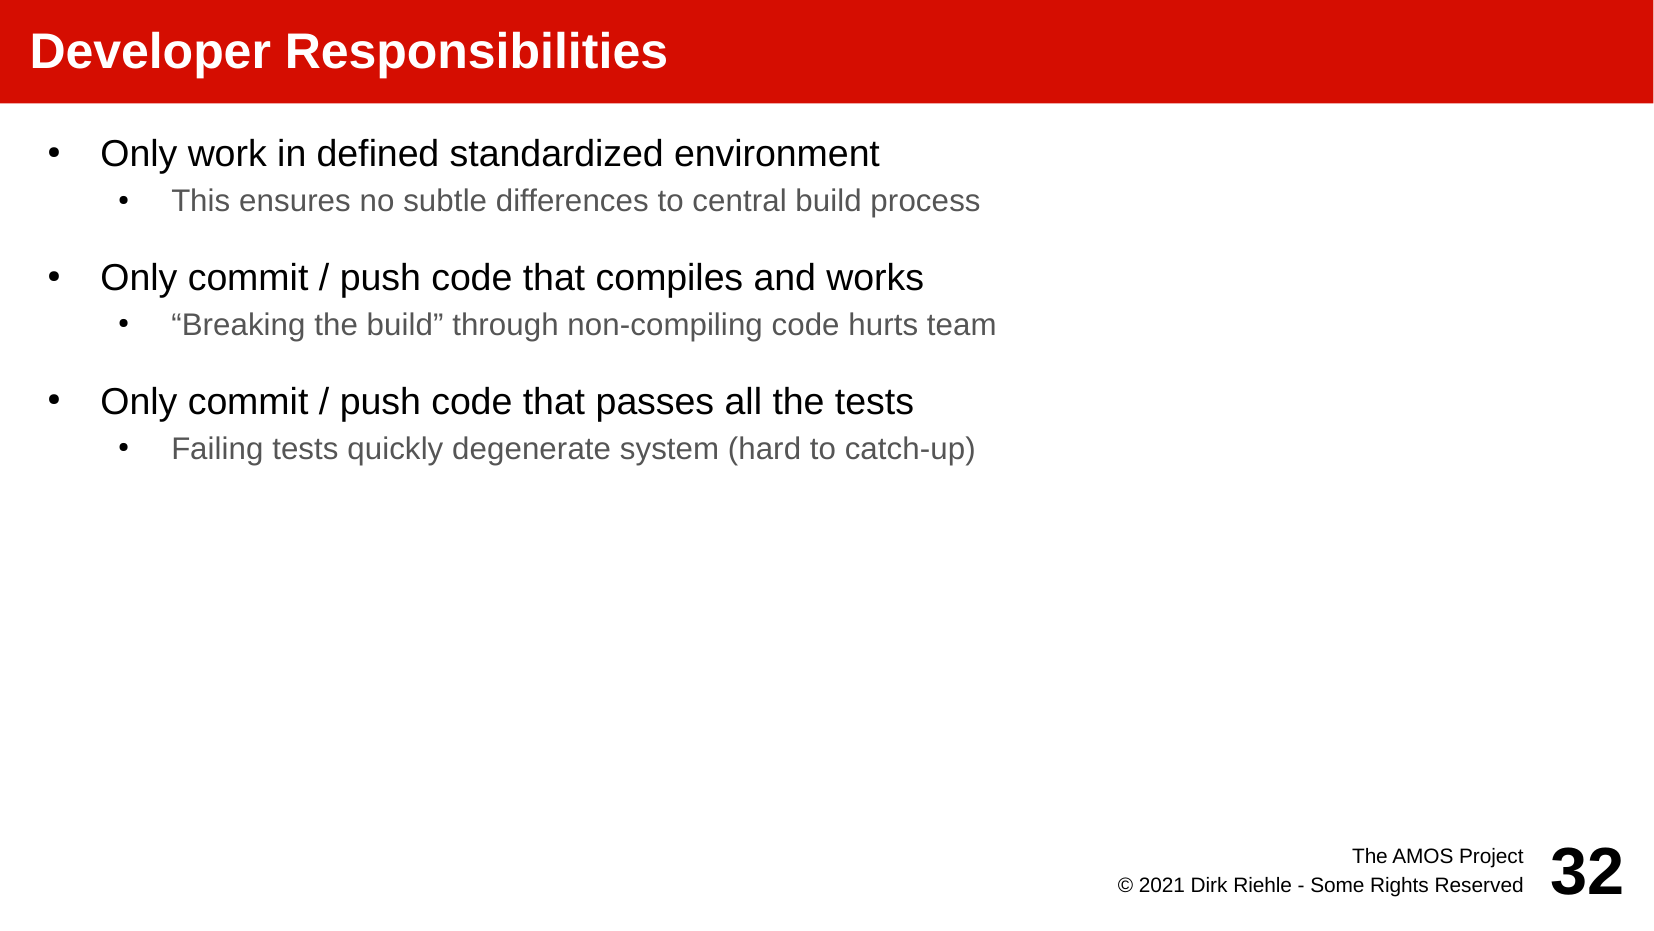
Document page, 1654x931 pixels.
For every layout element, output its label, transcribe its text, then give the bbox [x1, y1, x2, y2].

title Developer Responsibilities [0, 0, 1654, 104]
list Only work in defined standardized environment This ensures no subtle differences to central build process Only commit / push code that compiles and works “Breaking the build” through non-compiling code hurts team Only commit / push code that passes all the tests Failing tests quickly degenerate system (hard to catch-up) [29, 132, 1625, 813]
